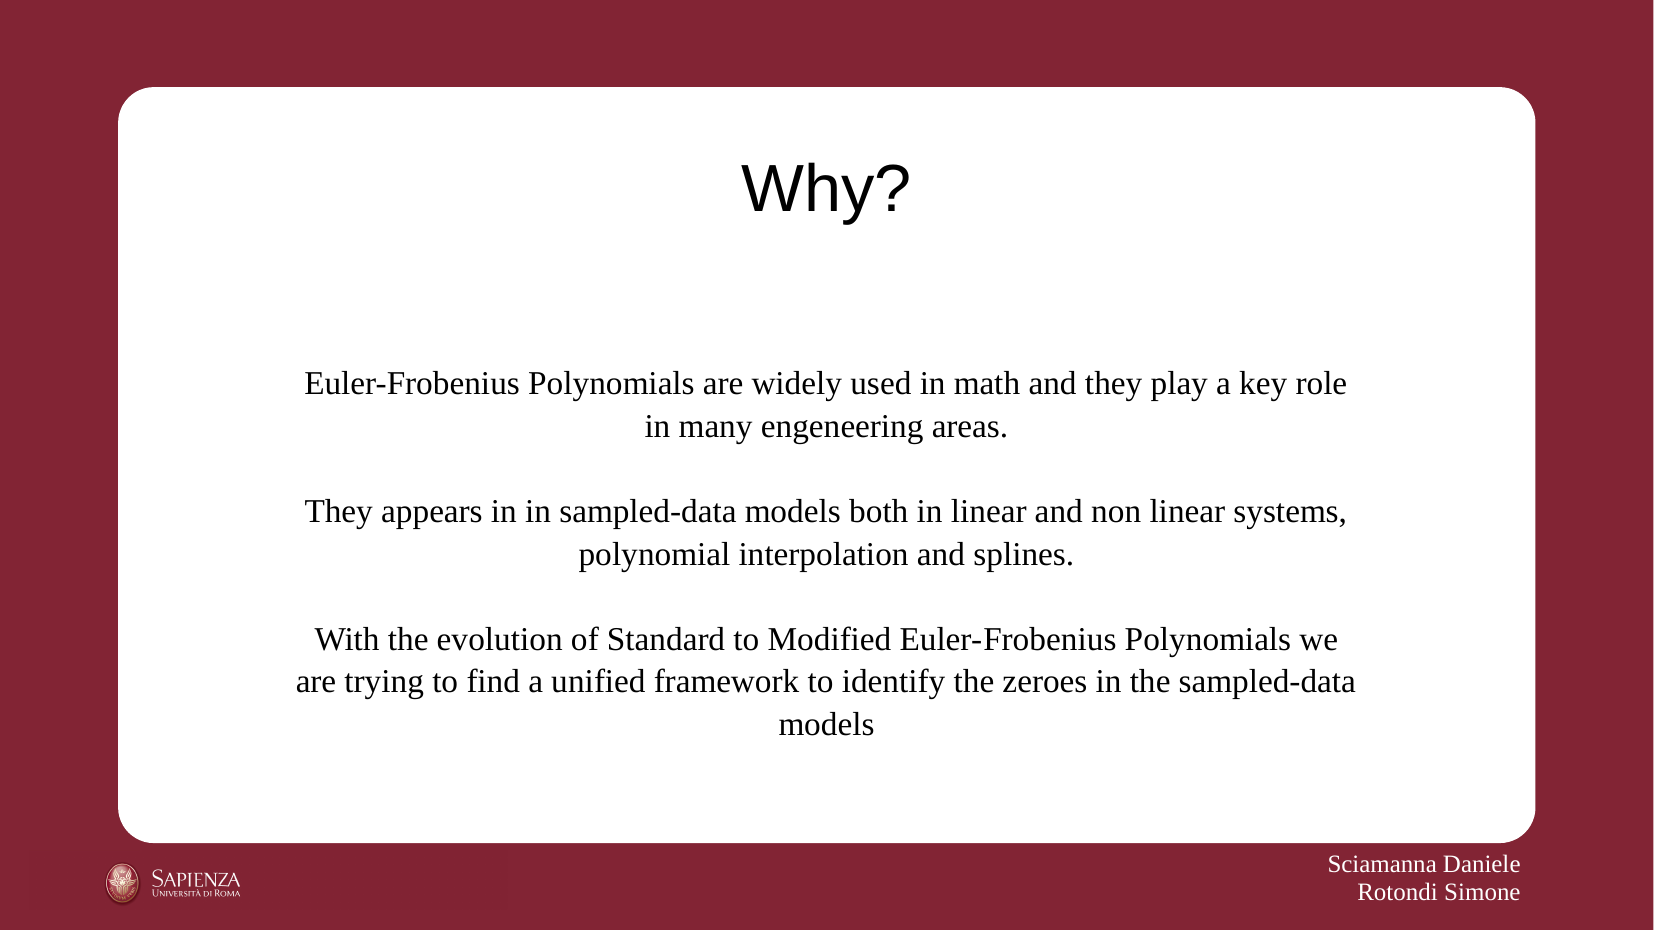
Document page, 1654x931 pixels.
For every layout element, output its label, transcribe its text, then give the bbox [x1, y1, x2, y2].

picture [29, 850, 508, 910]
title Why? [162, 110, 1492, 266]
text_box Sciamanna Daniele Rotondi Simone [933, 843, 1536, 914]
text_box [118, 87, 1536, 844]
subtitle Euler-Frobenius Polynomials are widely used in math and they play a key role in many engeneering areas. They appears in in sampled-data models both in linear and non linear systems, polynomial interpolation and splines. With the evolution of Standard to Modified Euler-Frobenius Polynomials we are trying to find a unified framework to identify the zeroes in the sampled-data models [292, 287, 1362, 815]
